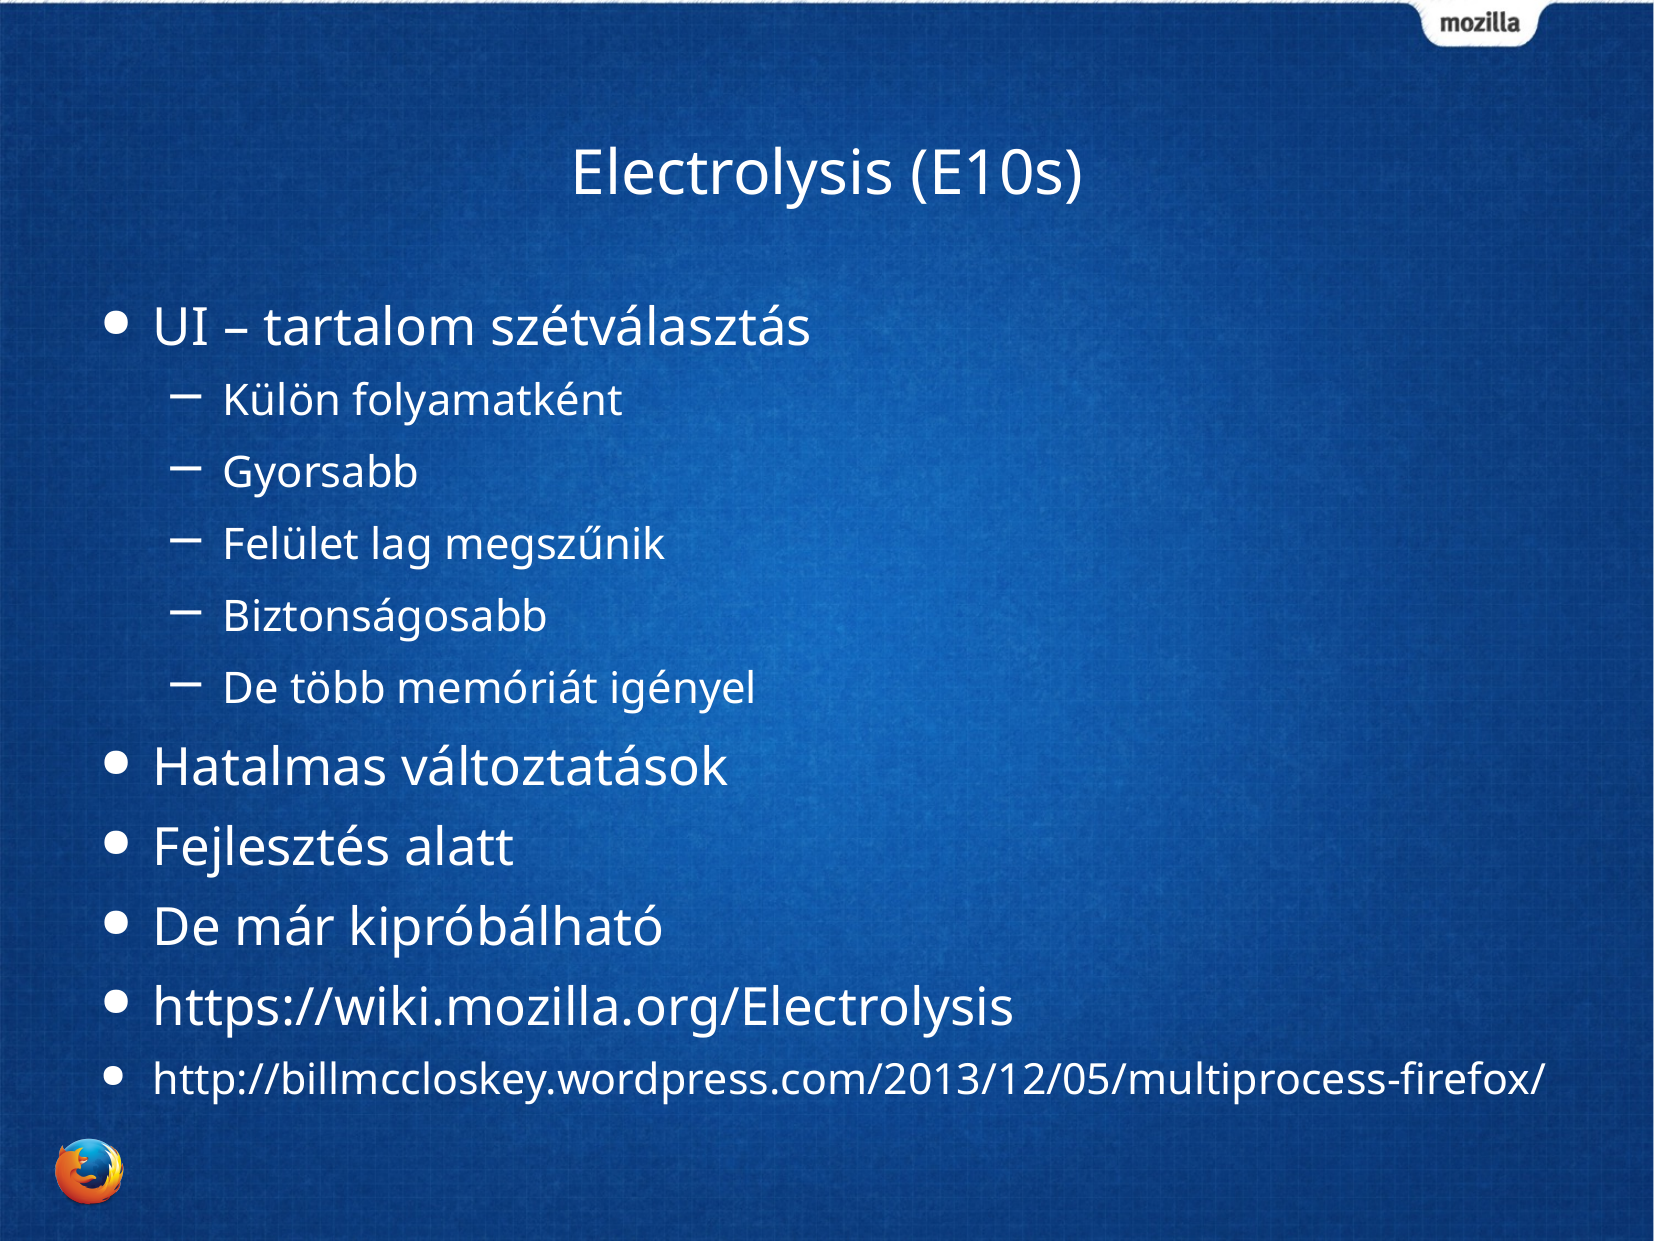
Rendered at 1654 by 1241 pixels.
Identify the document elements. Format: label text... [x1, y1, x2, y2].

picture [0, 0, 1654, 1241]
title Electrolysis (E10s) [82, 49, 1571, 257]
list UI – tartalom szétválasztás Külön folyamatként Gyorsabb Felület lag megszűnik Biztonságosabb De több memóriát igényel Hatalmas változtatások Fejlesztés alatt De már kipróbálható https://wiki.mozilla.org/Electrolysis http://billmccloskey.wordpress.com/2013/12/05/multiprocess-firefox/ [82, 289, 1571, 1108]
